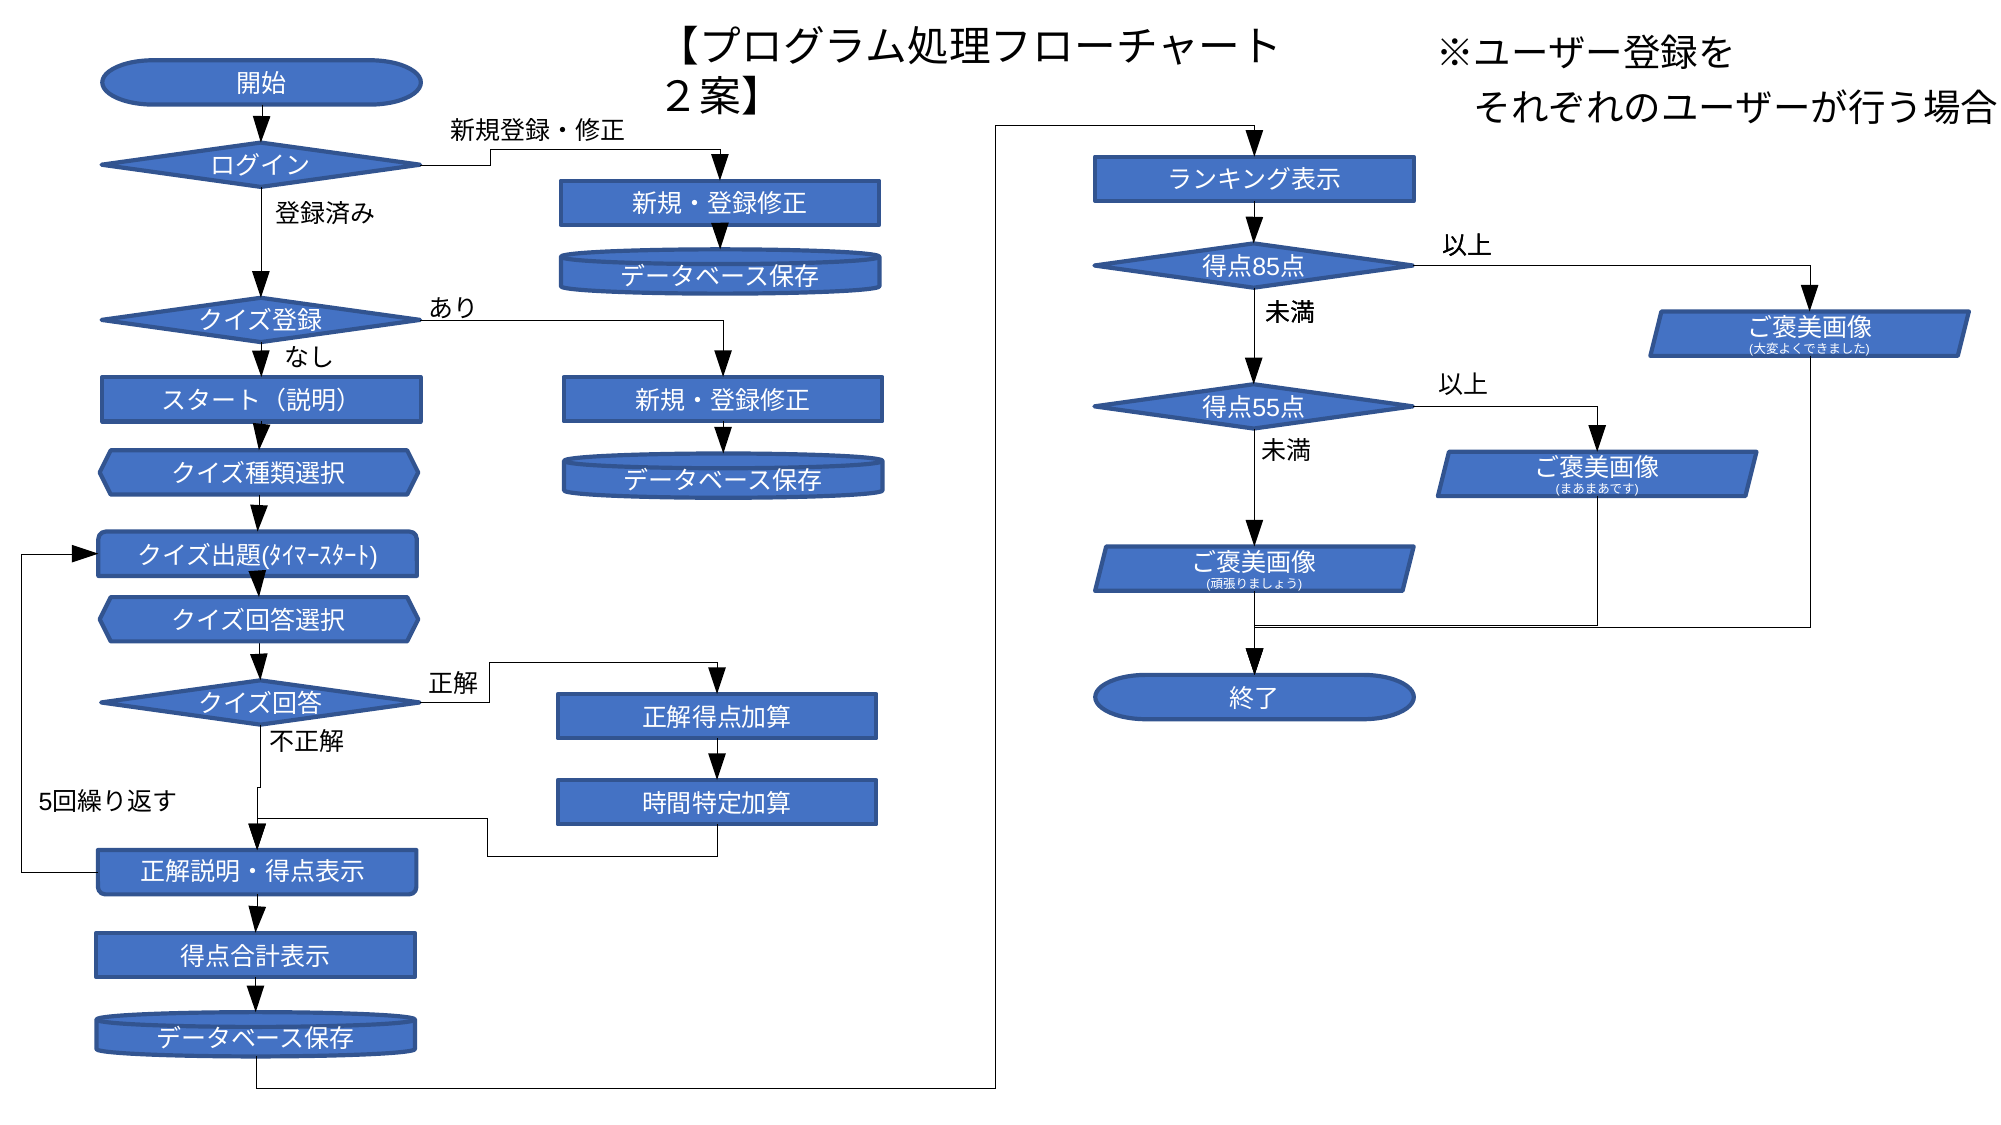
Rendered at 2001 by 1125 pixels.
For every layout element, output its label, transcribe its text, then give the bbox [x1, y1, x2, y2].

text_box 得点合計表示 [96, 933, 415, 977]
text_box なし [269, 334, 389, 380]
text_box データベース保存 [560, 249, 880, 294]
text_box クイズ回答選択 [99, 597, 419, 642]
text_box ご褒美画像 (まあまあです) [1437, 451, 1757, 497]
text_box 新規・登録修正 [561, 181, 879, 225]
text_box 未満 [1250, 288, 1475, 334]
text_box ランキング表示 [1095, 157, 1414, 201]
text_box 以上 [1427, 222, 1653, 268]
text_box 新規・登録修正 [564, 377, 882, 421]
text_box 以上 [1423, 360, 1648, 406]
text_box 不正解 [254, 717, 375, 763]
text_box 新規登録・修正 [435, 106, 660, 152]
text_box 5回繰り返す [24, 777, 200, 823]
text_box 正解説明・得点表示 [123, 848, 383, 893]
text_box 得点85点 [1094, 243, 1412, 288]
text_box ログイン [101, 142, 421, 187]
text_box ご褒美画像 (大変よくできました) [1650, 311, 1969, 356]
text_box 登録済み [262, 190, 406, 236]
text_box スタート（説明） [102, 377, 421, 421]
text_box クイズ回答 [101, 680, 413, 724]
text_box 終了 [1095, 674, 1414, 720]
text_box 時間特定加算 [558, 780, 876, 824]
text_box ご褒美画像 (頑張りましょう) [1095, 546, 1414, 591]
text_box 【プログラム処理フローチャート２案】 [643, 12, 1319, 78]
text_box ※ユーザー登録を それぞれのユーザーが行う場合 [1421, 15, 1982, 106]
text_box 正解 [413, 659, 638, 705]
text_box クイズ種類選択 [99, 450, 419, 495]
text_box あり [413, 285, 638, 331]
text_box クイズ出題(ﾀｲﾏｰｽﾀｰﾄ) [98, 531, 417, 576]
text_box [97, 850, 417, 895]
text_box クイズ登録 [101, 297, 413, 343]
text_box 得点55点 [1094, 384, 1412, 428]
text_box 開始 [102, 60, 421, 105]
text_box 未満 [1246, 427, 1471, 473]
text_box データベース保存 [564, 453, 883, 498]
text_box データベース保存 [96, 1012, 415, 1057]
text_box 正解得点加算 [558, 694, 876, 738]
